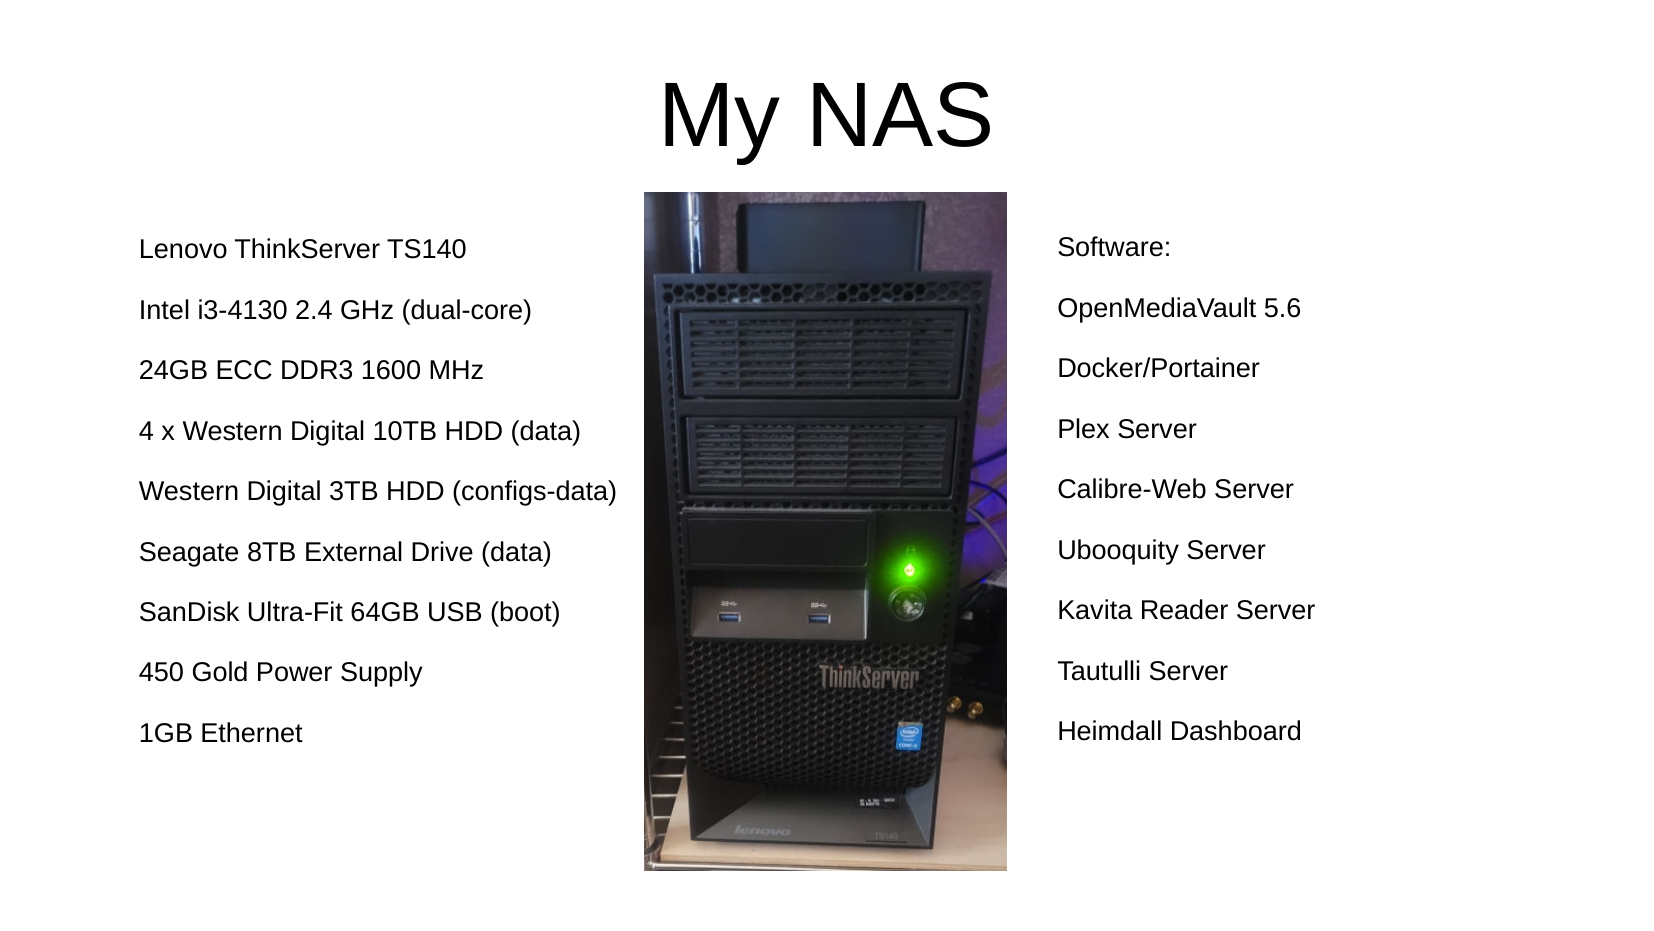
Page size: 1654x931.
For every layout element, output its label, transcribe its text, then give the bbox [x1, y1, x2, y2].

table_header Lenovo ThinkServer TS140 Intel i3-4130 2.4 GHz (dual-core) 24GB ECC DDR3 1600 MHz 4 x Western Digital 10TB HDD (data) Western Digital 3TB HDD (configs-data) Seagate 8TB External Drive (data) SanDisk Ultra-Fit 64GB USB (boot) 450 Gold Power Supply 1GB Ethernet [125, 227, 644, 756]
title My NAS [82, 37, 1571, 193]
picture [644, 192, 1007, 871]
table_header Software: OpenMediaVault 5.6 Docker/Portainer Plex Server Calibre-Web Server Ubooquity Server Kavita Reader Server Tautulli Server Heimdall Dashboard [1043, 226, 1581, 754]
